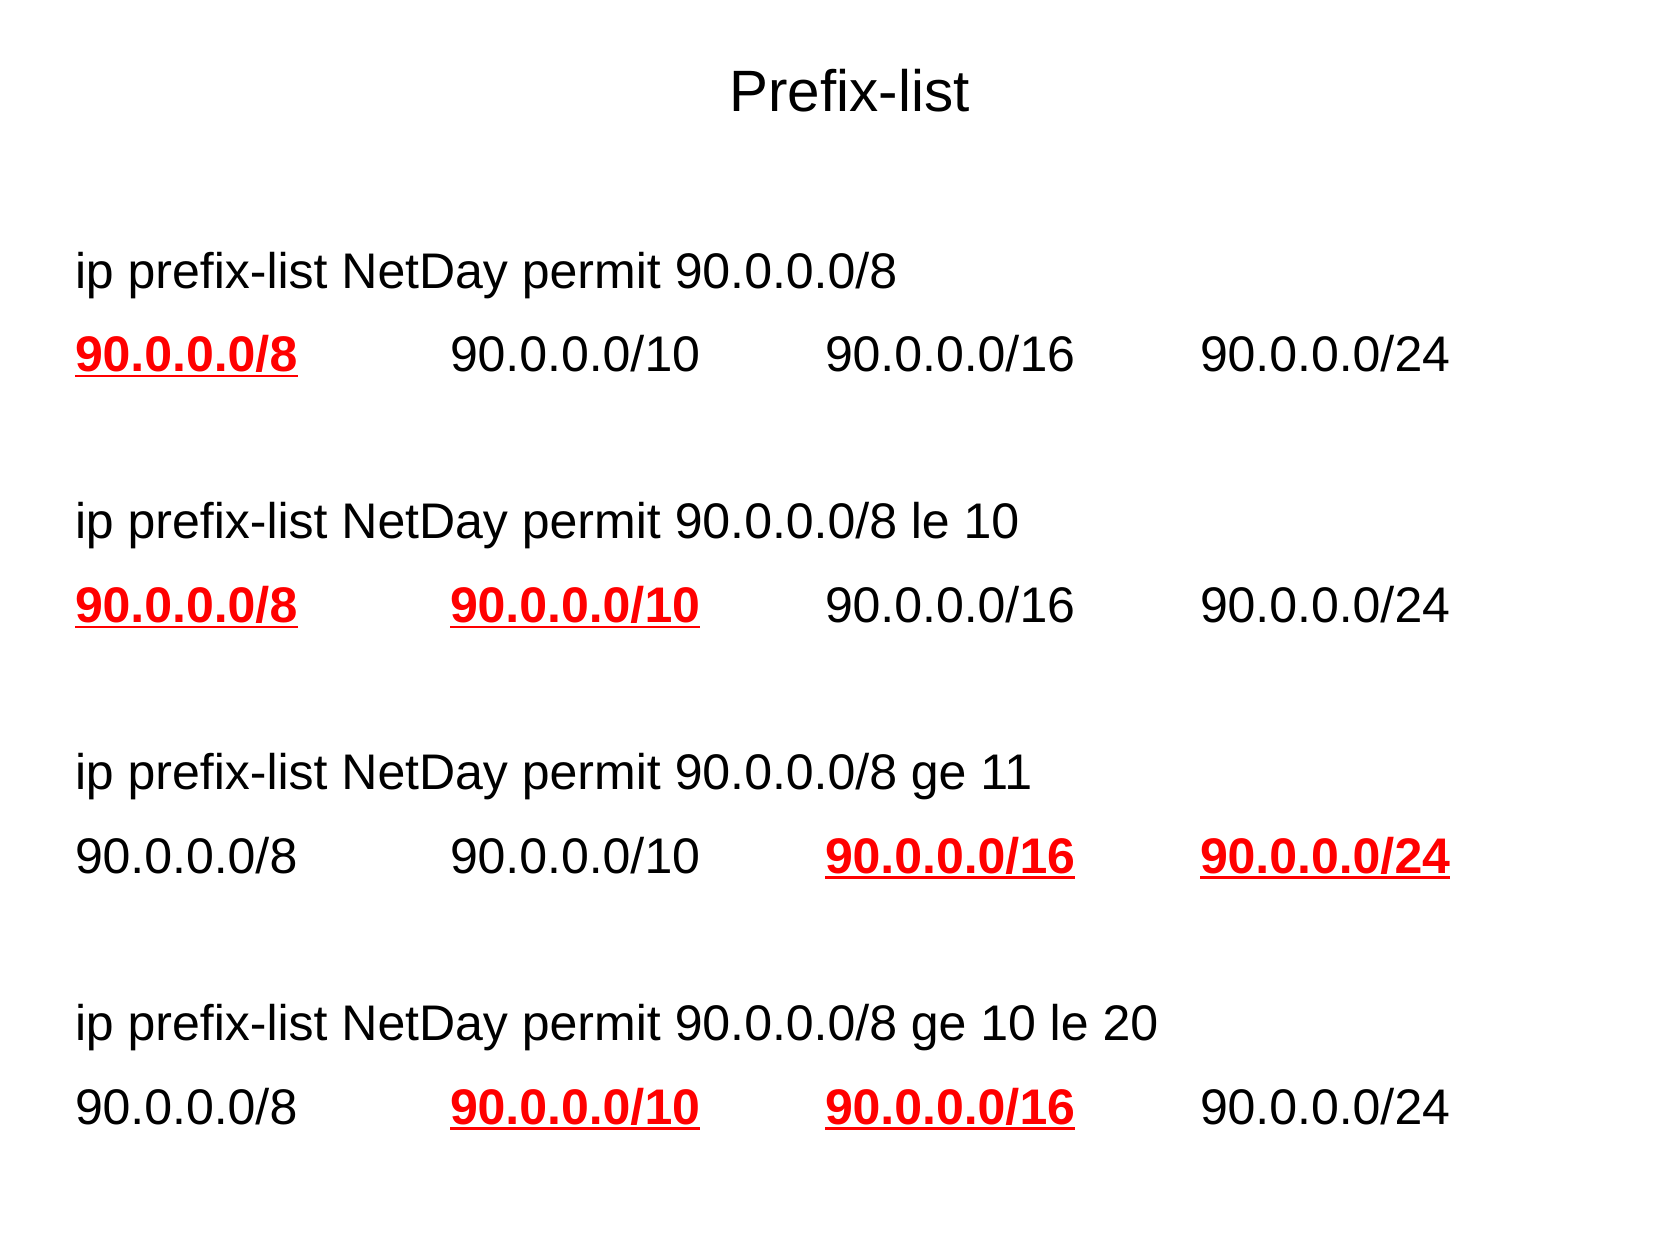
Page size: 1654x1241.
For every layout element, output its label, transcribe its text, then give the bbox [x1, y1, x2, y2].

text_box ip prefix-list NetDay permit 90.0.0.0/8 90.0.0.0/8 90.0.0.0/10 90.0.0.0/16 90.0.0.0/24 ip prefix-list NetDay permit 90.0.0.0/8 le 10 90.0.0.0/8 90.0.0.0/10 90.0.0.0/16 90.0.0.0/24 ip prefix-list NetDay permit 90.0.0.0/8 ge 11 90.0.0.0/8 90.0.0.0/10 90.0.0.0/16 90.0.0.0/24 ip prefix-list NetDay permit 90.0.0.0/8 ge 10 le 20 90.0.0.0/8 90.0.0.0/10 90.0.0.0/16 90.0.0.0/24 [75, 150, 1609, 1201]
title Prefix-list [82, 0, 1613, 195]
